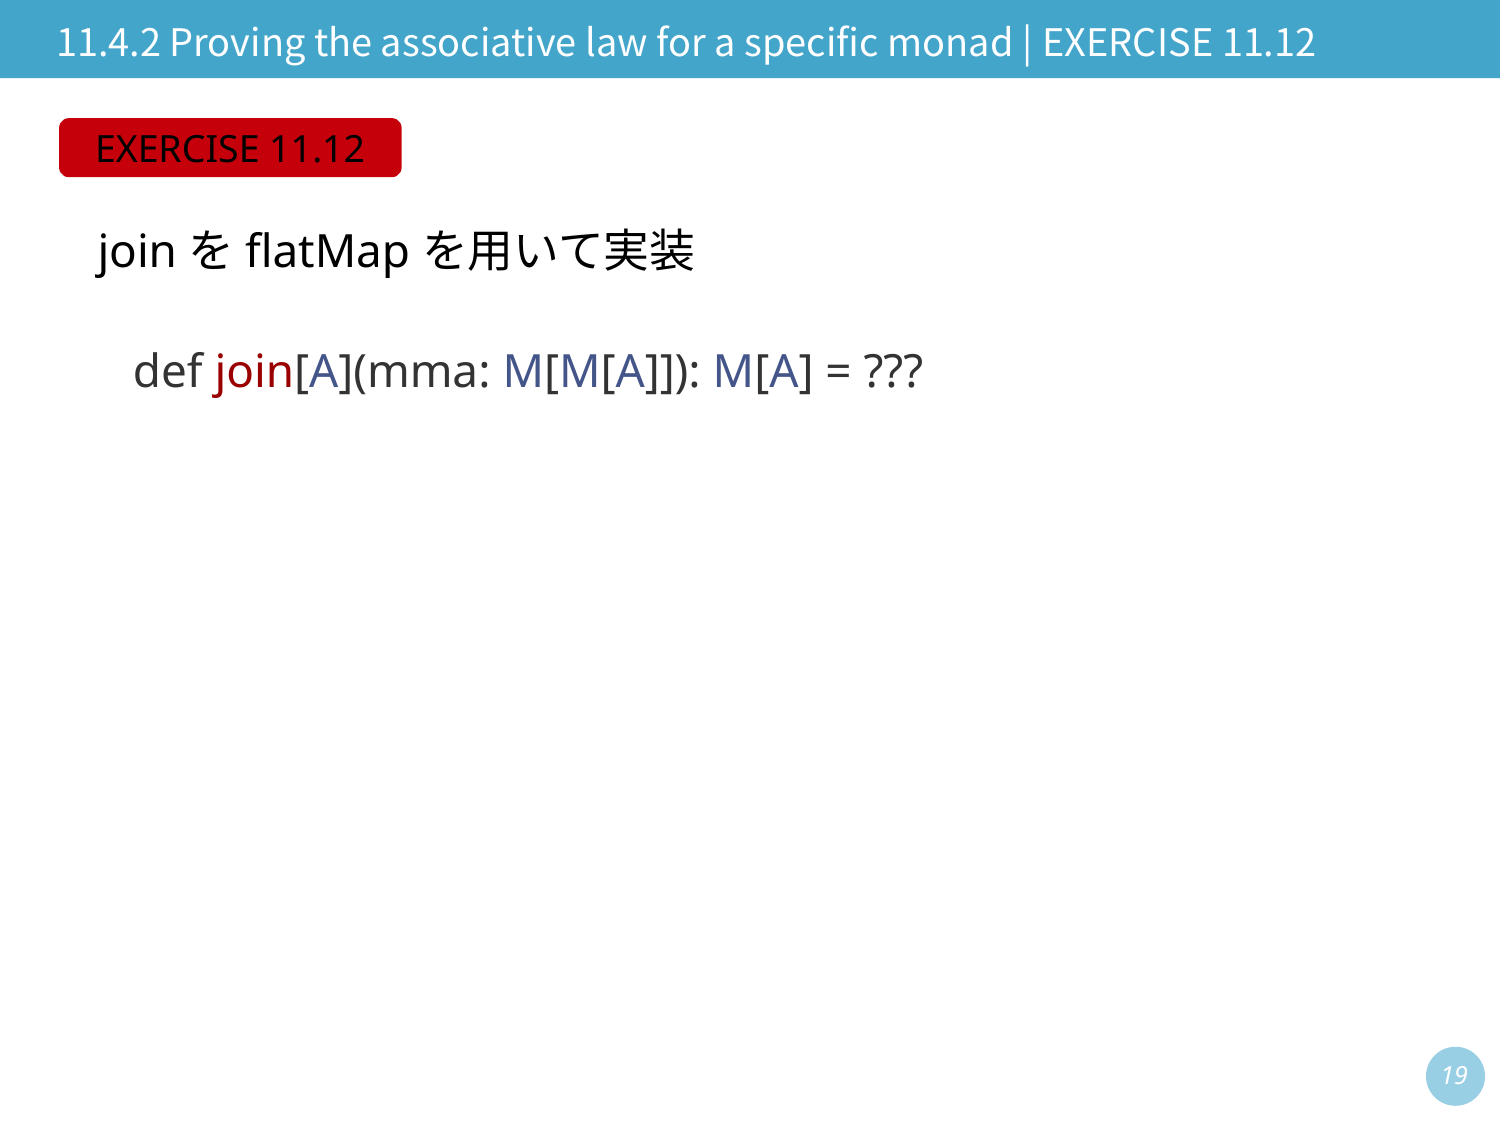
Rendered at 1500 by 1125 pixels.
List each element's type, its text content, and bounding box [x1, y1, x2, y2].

title 11.4.2 Proving the associative law for a specific monad | EXERCISE 11.12 [41, 7, 1392, 76]
text_box join を flatMap を用いて実装 [82, 206, 1312, 272]
text_box EXERCISE 11.12 [59, 118, 402, 178]
slide_number <number> [1424, 1046, 1484, 1107]
text_box def join[A](mma: M[M[A]]): M[A] = ??? [118, 330, 1335, 414]
